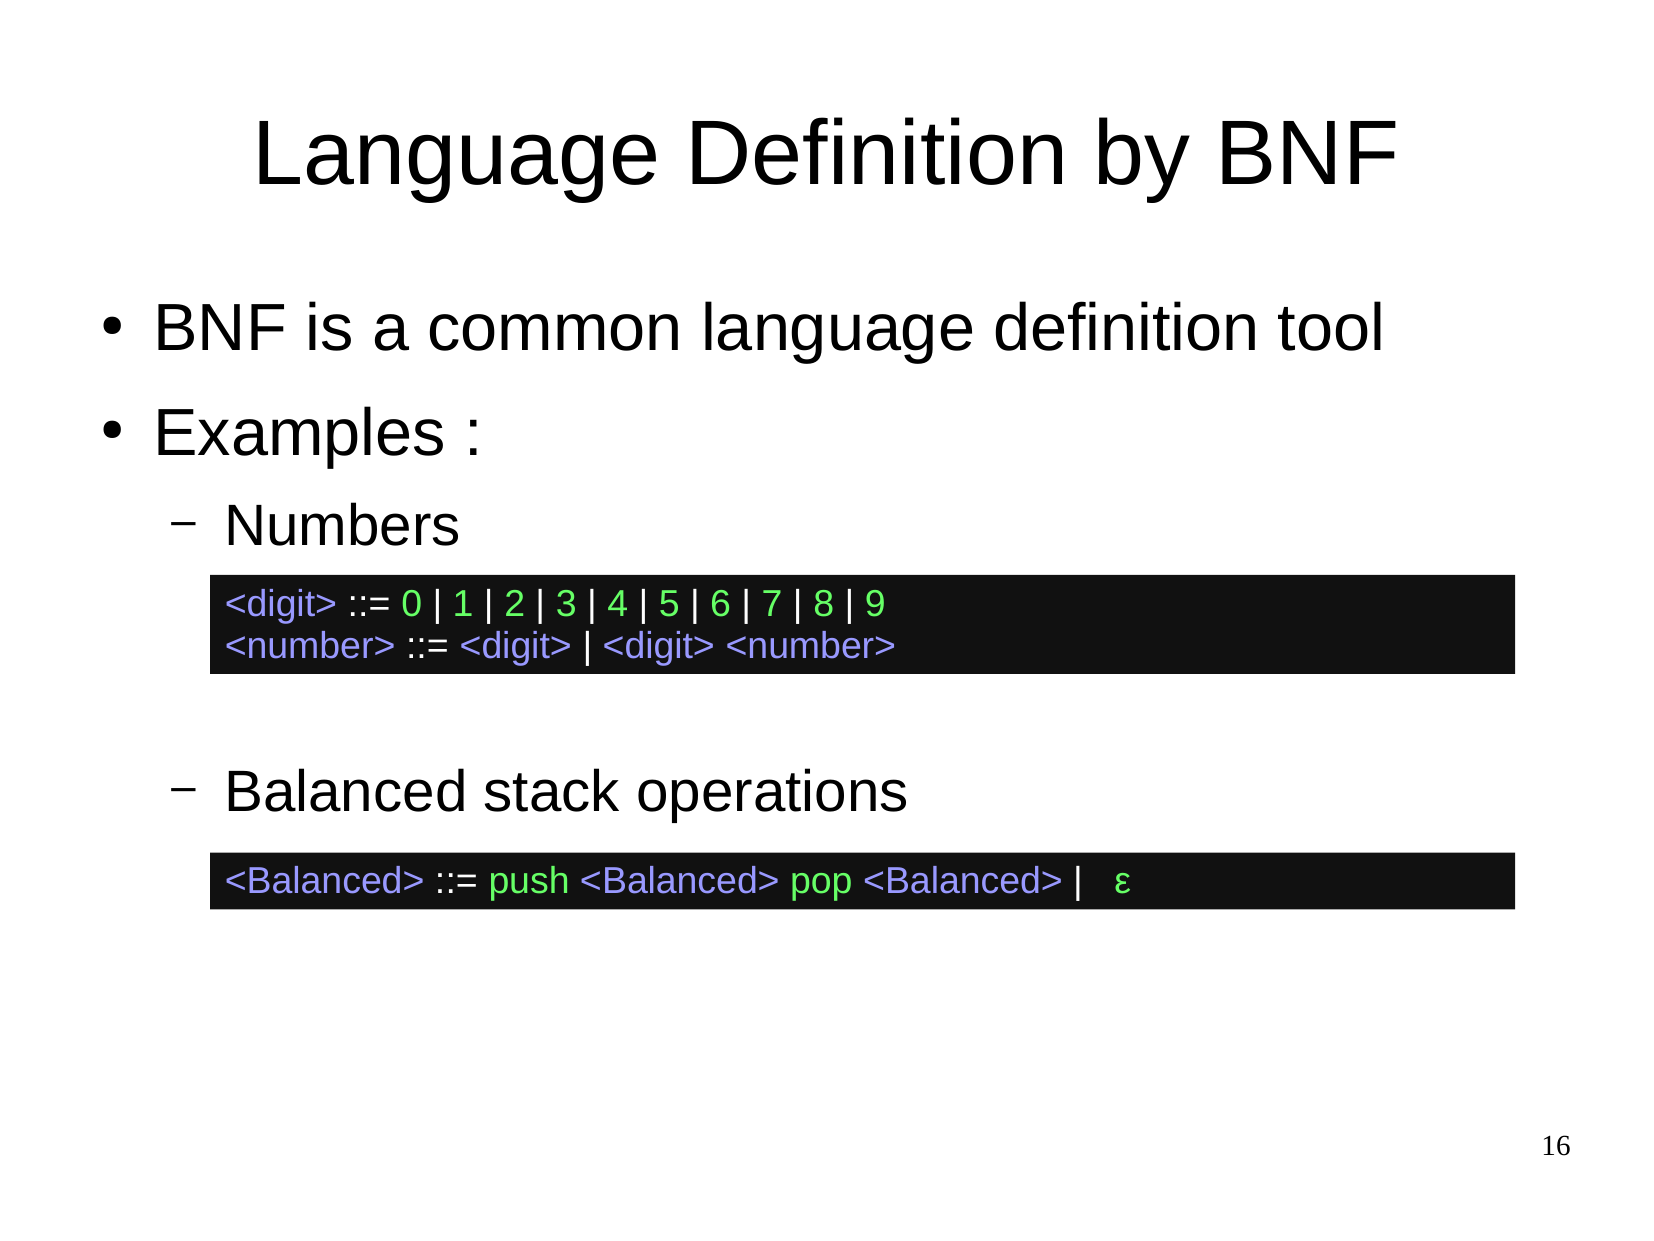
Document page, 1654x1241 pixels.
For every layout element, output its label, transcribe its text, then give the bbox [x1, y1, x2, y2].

title Language Definition by BNF [82, 49, 1571, 257]
list BNF is a common language definition tool Examples : Numbers Balanced stack operations [82, 290, 1571, 1010]
text_box <Balanced> ::= push <Balanced> pop <Balanced> | ε [210, 852, 1516, 910]
text_box <digit> ::= 0 | 1 | 2 | 3 | 4 | 5 | 6 | 7 | 8 | 9 <number> ::= <digit> | <digit> <number> [210, 574, 1516, 674]
